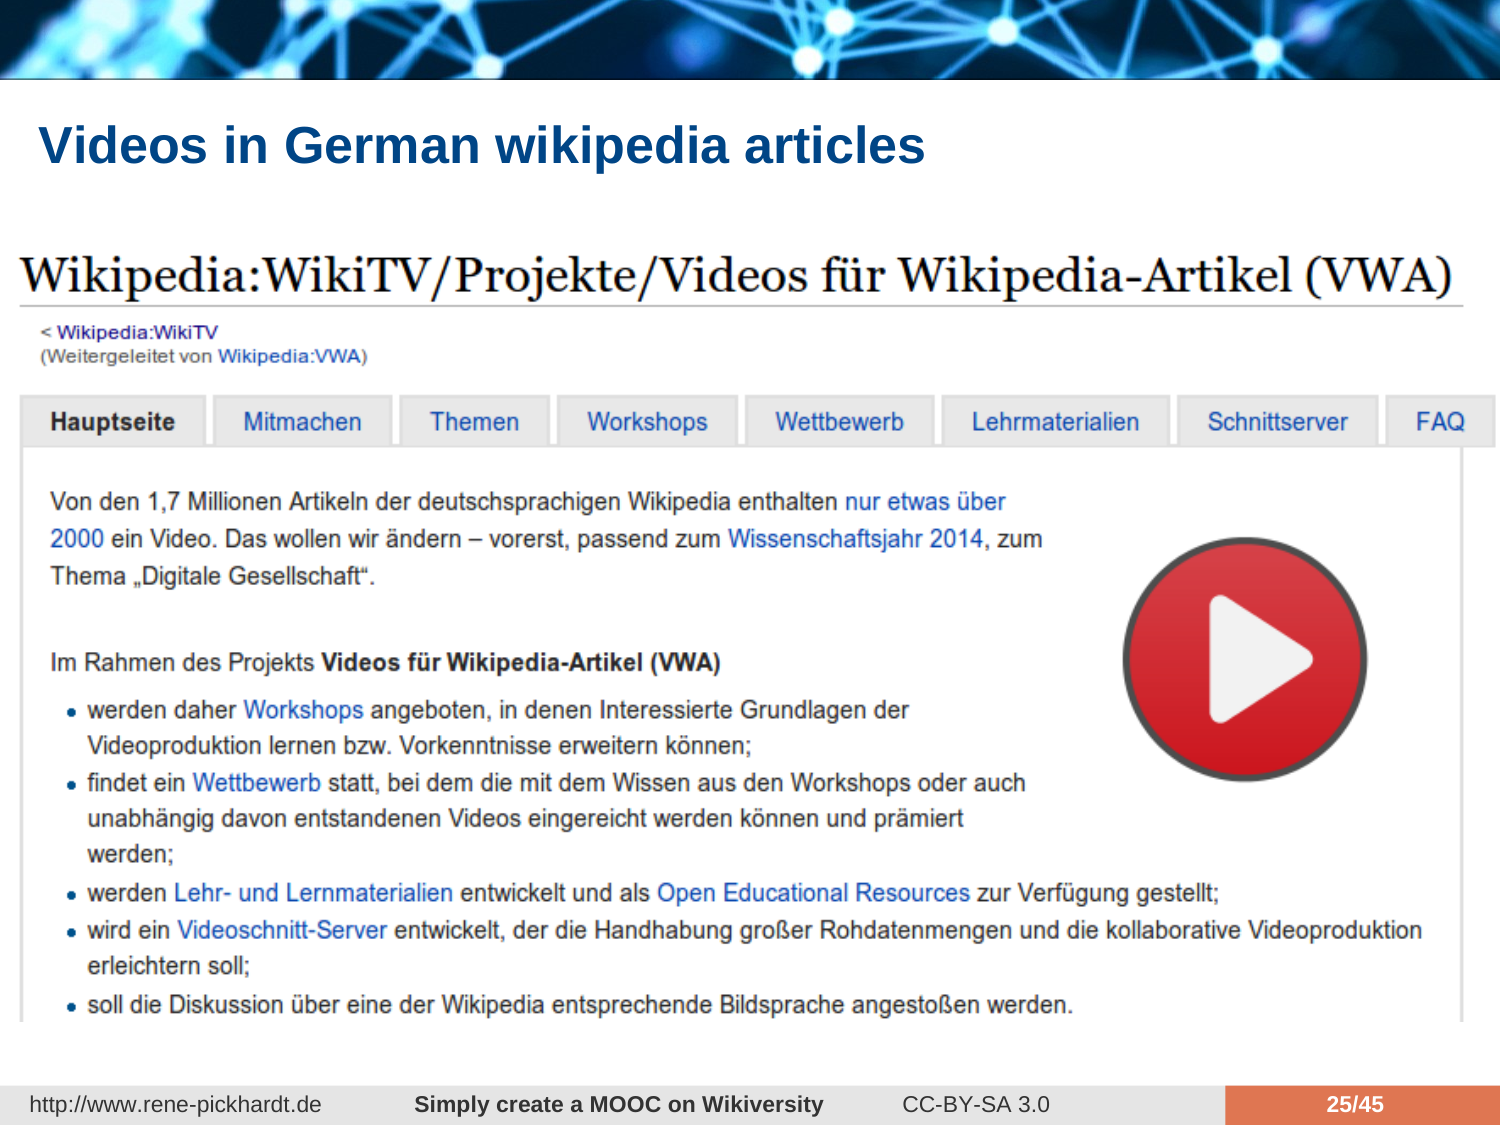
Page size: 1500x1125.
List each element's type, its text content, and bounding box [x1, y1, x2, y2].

title Videos in German wikipedia articles [23, 112, 1500, 187]
picture [0, 236, 1500, 1022]
picture [0, 0, 1500, 80]
